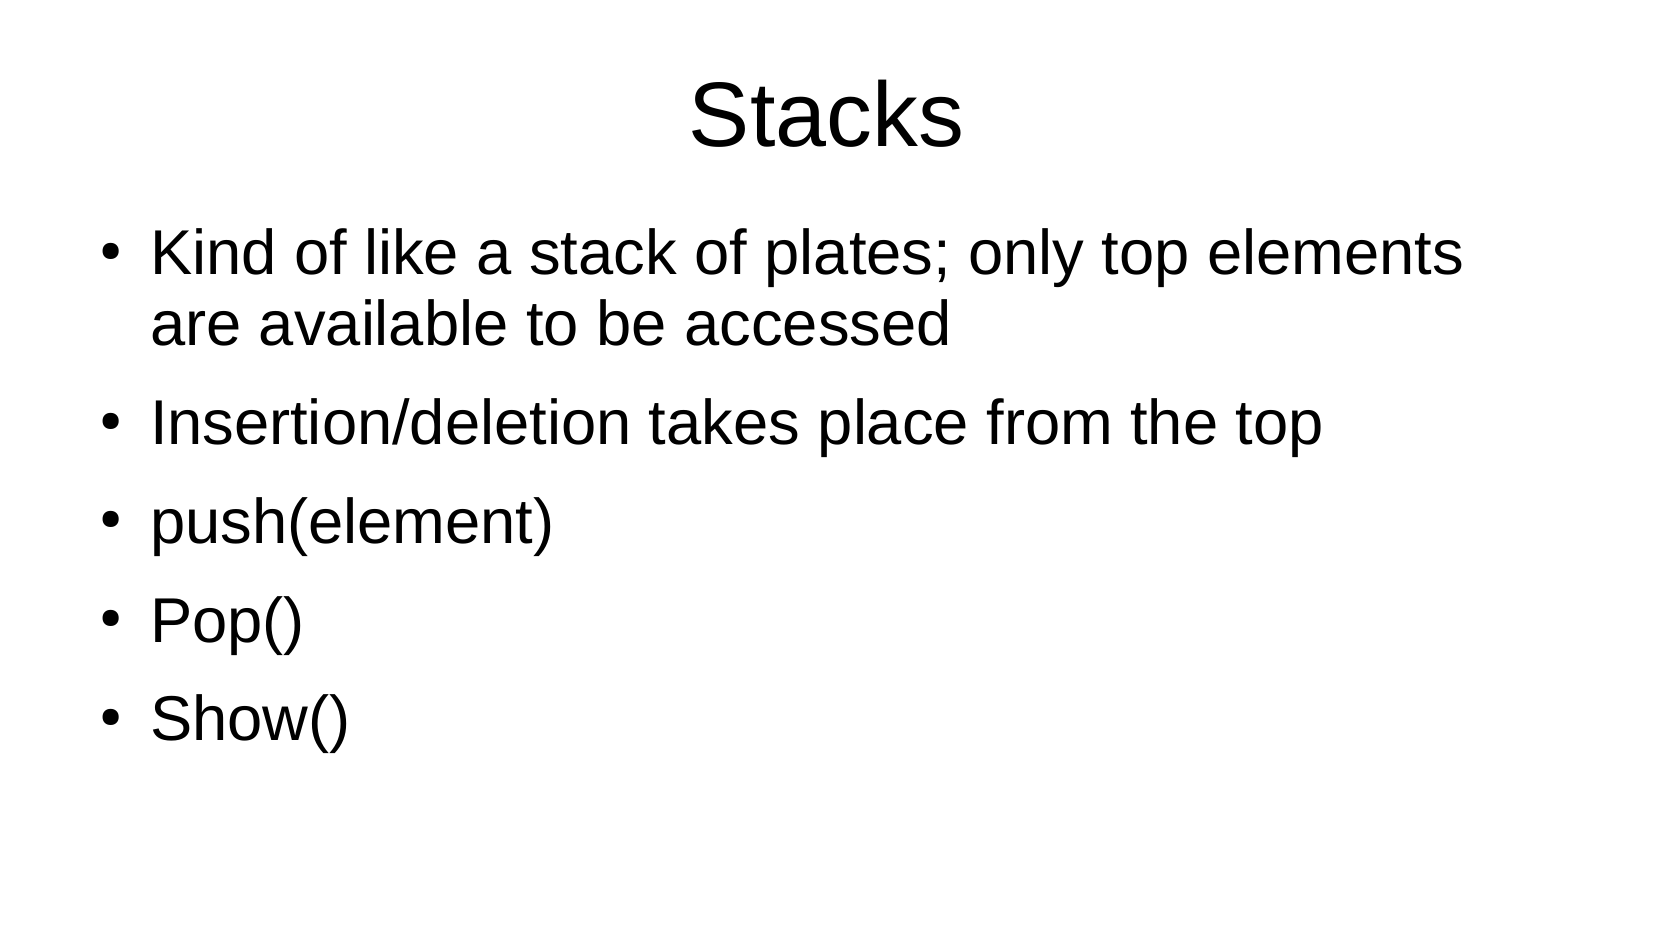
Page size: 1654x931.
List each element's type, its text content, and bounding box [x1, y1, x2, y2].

list Kind of like a stack of plates; only top elements are available to be accessed Insertion/deletion takes place from the top push(element) Pop() Show() [82, 217, 1571, 758]
title Stacks [82, 37, 1571, 193]
